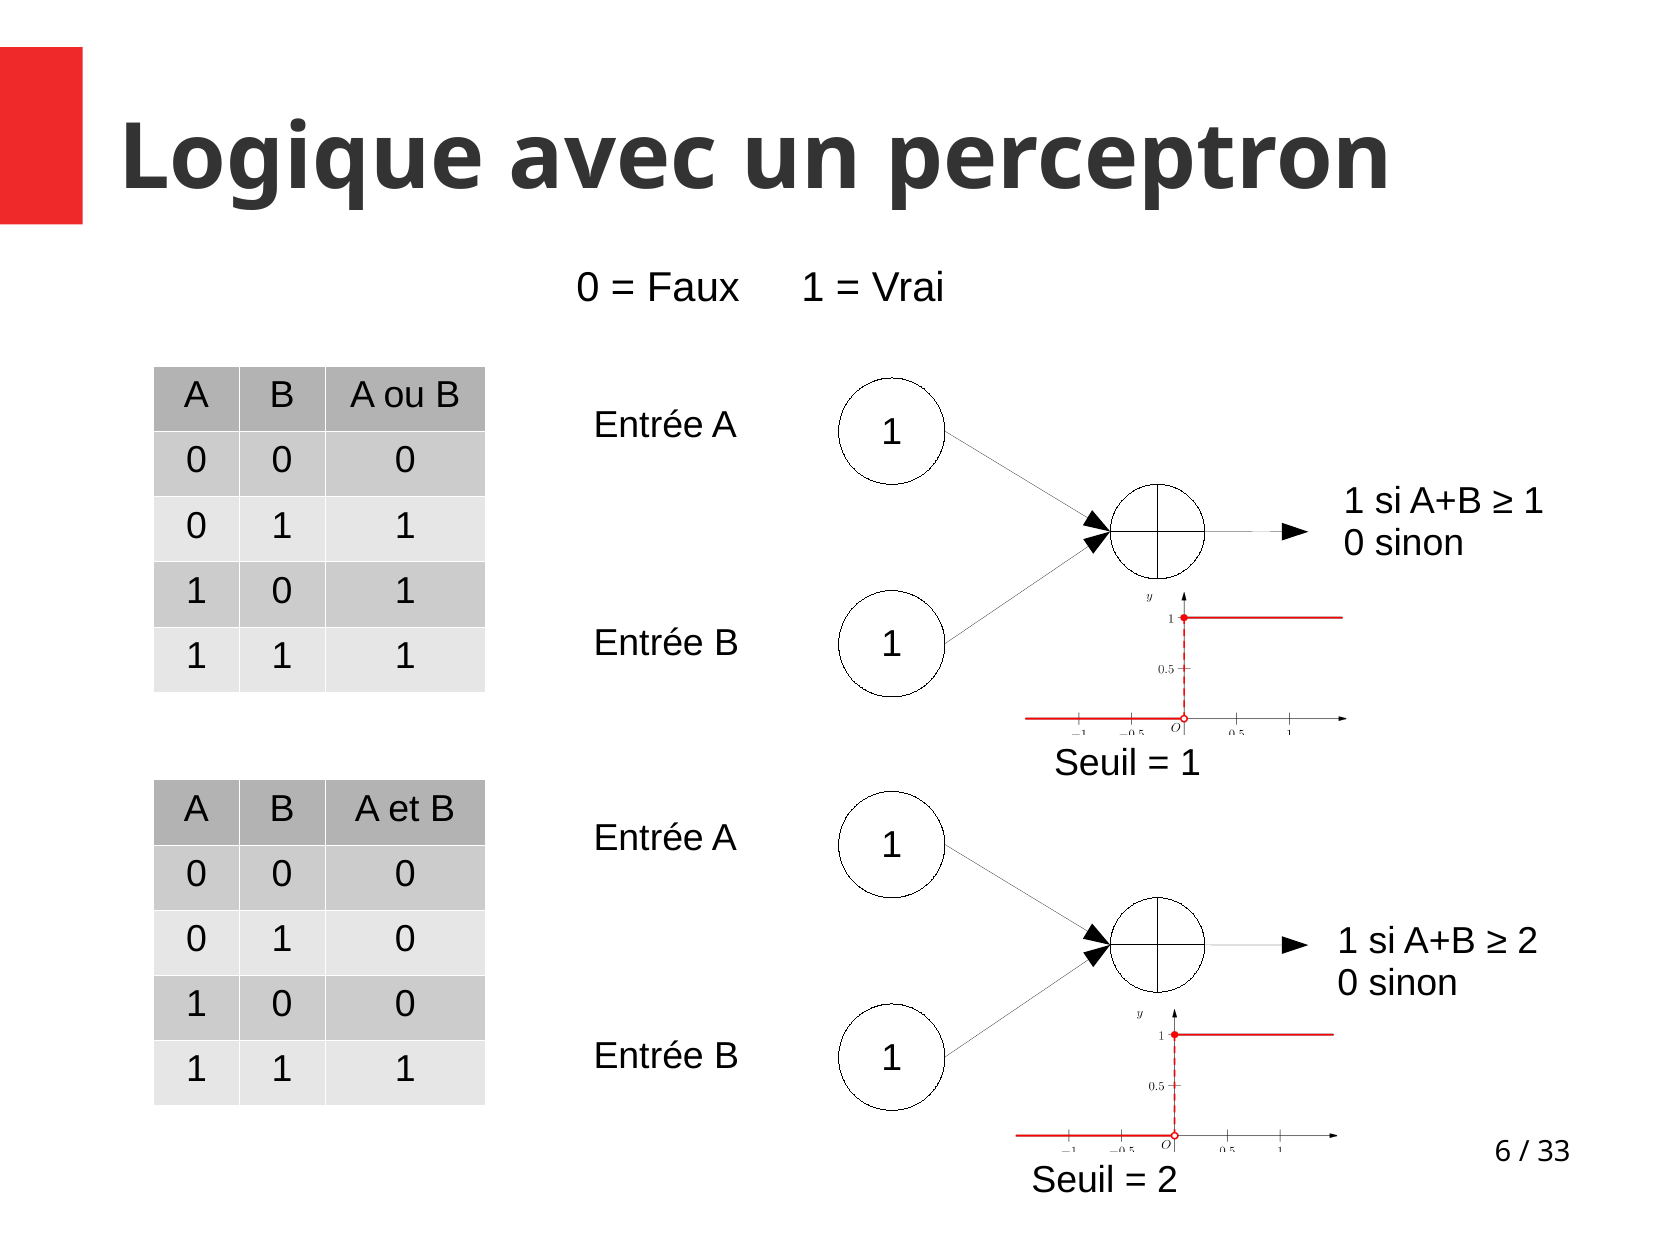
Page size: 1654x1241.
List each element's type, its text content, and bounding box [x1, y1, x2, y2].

text_box 1 [838, 791, 945, 898]
text_box 1 [838, 1003, 945, 1111]
table_cell 1 [326, 562, 485, 627]
table_cell 0 [154, 497, 239, 561]
text_box 1 [838, 590, 945, 697]
table_header A [154, 780, 239, 845]
table_cell 1 [326, 497, 485, 561]
text_box Entrée B [578, 614, 755, 671]
table_cell 1 [154, 562, 239, 627]
table_header B [240, 367, 325, 431]
text_box Entrée B [578, 1027, 755, 1085]
text_box 1 si A+B ≥ 1 0 sinon [1328, 472, 1560, 572]
table_cell 1 [326, 1041, 485, 1105]
table_cell 1 [326, 628, 485, 692]
table_cell 1 [154, 1041, 239, 1105]
text_box 1 [838, 377, 945, 485]
table_cell 0 [326, 432, 485, 496]
table_cell 1 [154, 976, 239, 1040]
text_box 1 si A+B ≥ 2 0 sinon [1322, 911, 1554, 1011]
table_cell 0 [240, 976, 325, 1040]
table_header A et B [326, 780, 485, 845]
title Logique avec un perceptron [118, 49, 1571, 257]
text_box Entrée A [578, 809, 752, 866]
table_cell 1 [240, 497, 325, 561]
text_box 0 = Faux 1 = Vrai [561, 256, 1106, 318]
text_box Seuil = 1 [1039, 735, 1216, 792]
table_cell 1 [240, 911, 325, 975]
table_cell 0 [326, 846, 485, 910]
text_box Seuil = 2 [1016, 1152, 1193, 1209]
table_cell 1 [240, 628, 325, 692]
table_cell 0 [240, 562, 325, 627]
table_cell 0 [154, 432, 239, 496]
table_cell 0 [154, 911, 239, 975]
table_cell 0 [326, 976, 485, 1040]
table_cell 1 [154, 628, 239, 692]
picture [1015, 1009, 1338, 1152]
table_header B [240, 780, 325, 845]
table_cell 0 [240, 846, 325, 910]
table_header A ou B [326, 367, 485, 431]
table_cell 1 [240, 1041, 325, 1105]
picture [1025, 592, 1347, 735]
table_header A [154, 367, 239, 431]
table_cell 0 [240, 432, 325, 496]
table_cell 0 [154, 846, 239, 910]
table_cell 0 [326, 911, 485, 975]
text_box Entrée A [578, 395, 752, 453]
